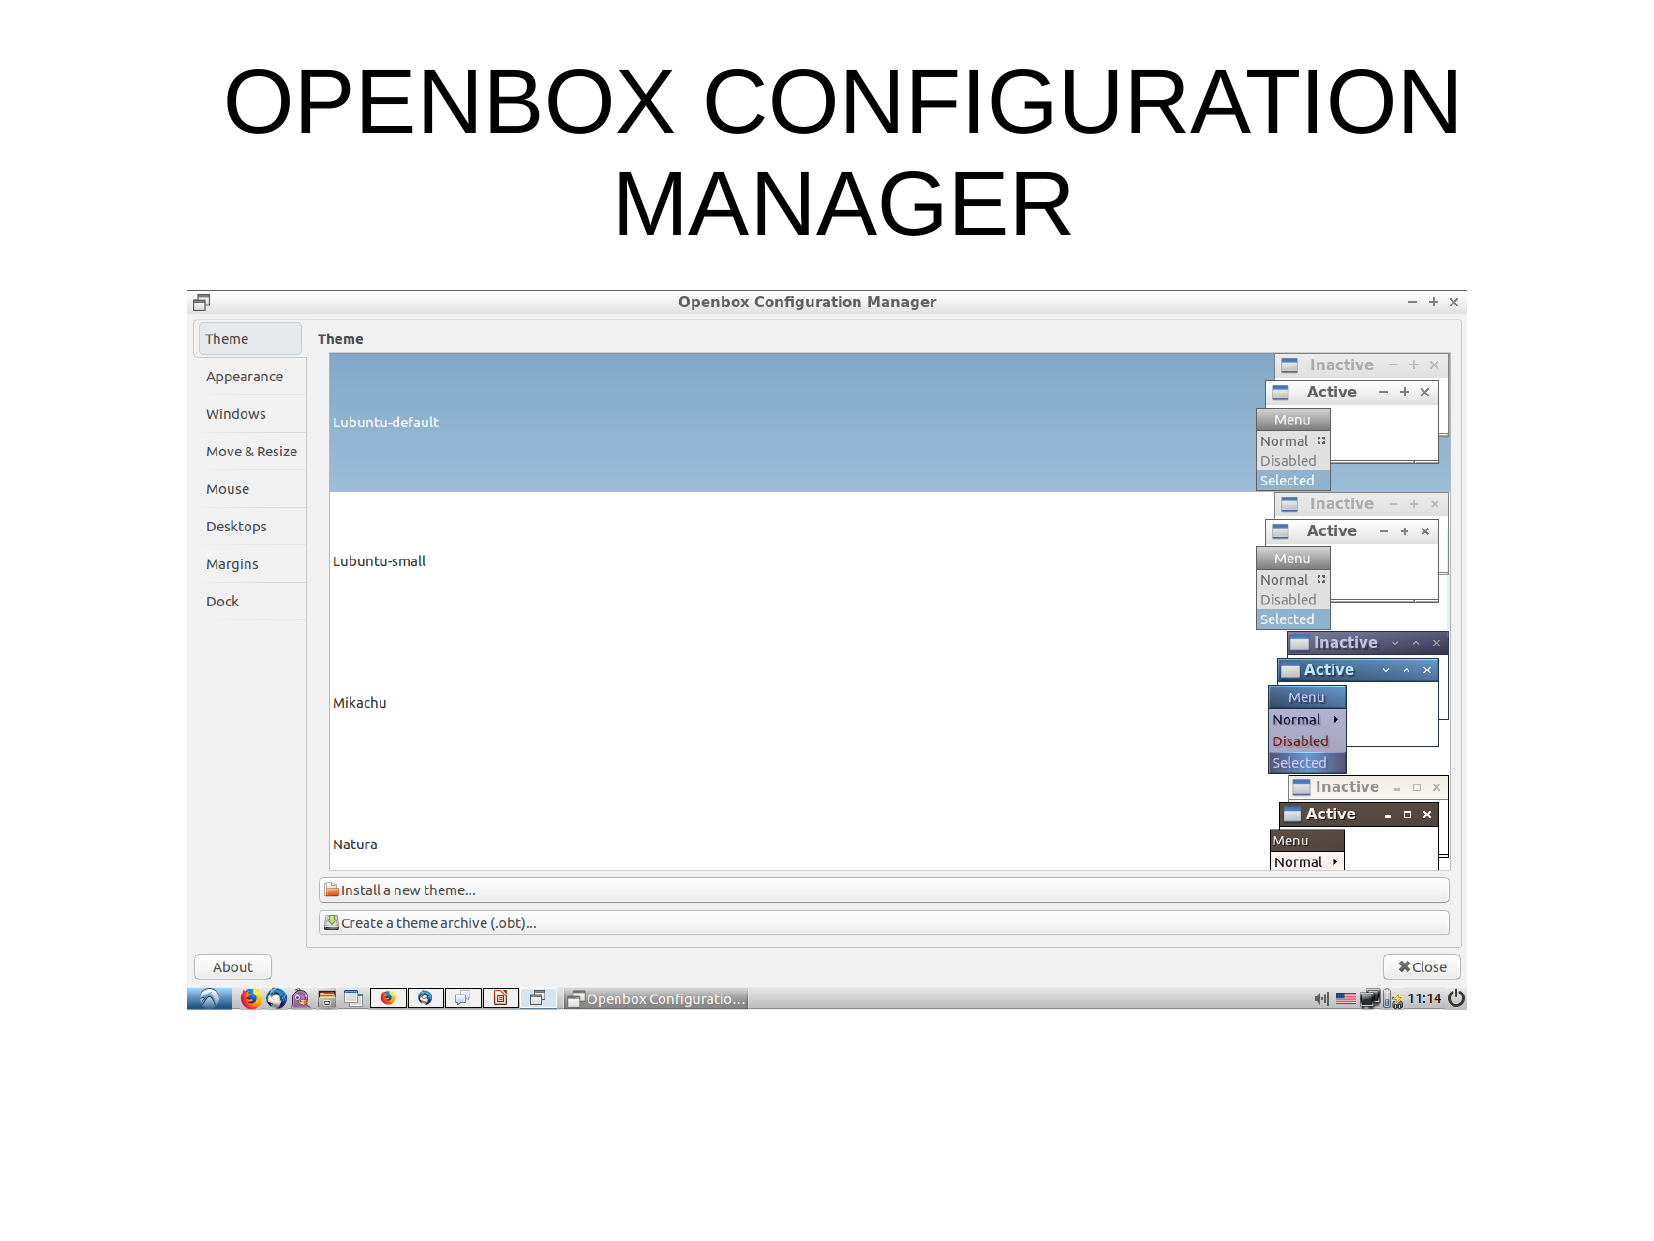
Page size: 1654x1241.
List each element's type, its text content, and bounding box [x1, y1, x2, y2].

title OPENBOX CONFIGURATION MANAGER [82, 49, 1571, 257]
picture [187, 290, 1467, 1010]
